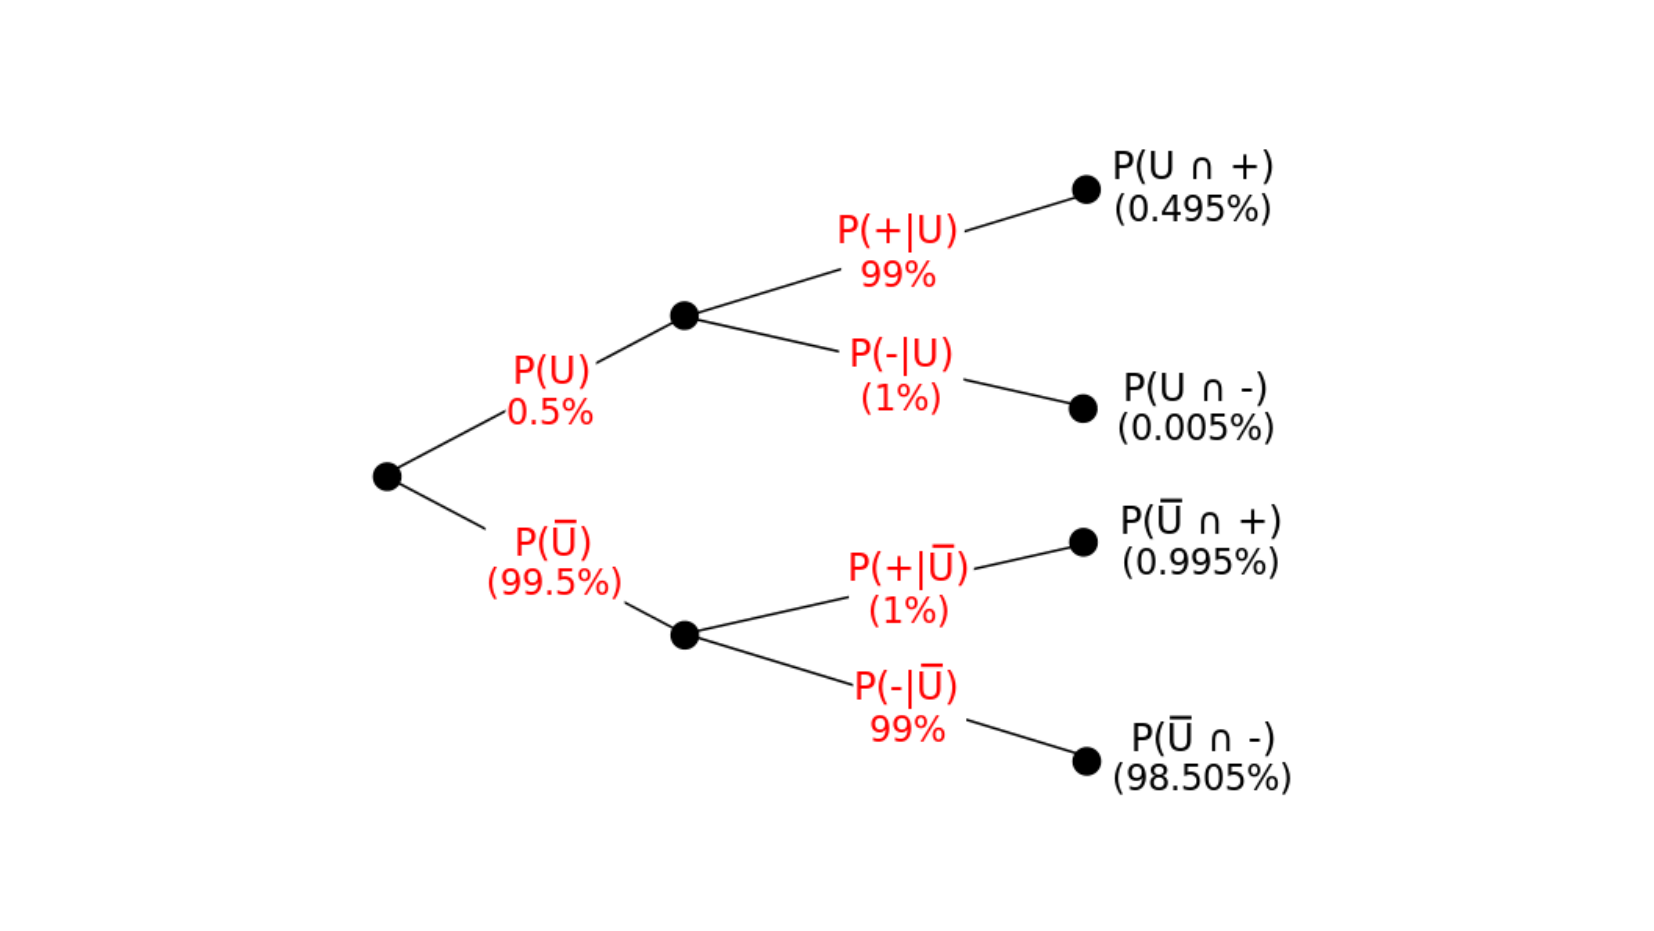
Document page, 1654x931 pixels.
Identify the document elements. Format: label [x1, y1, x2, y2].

picture [361, 134, 1303, 804]
